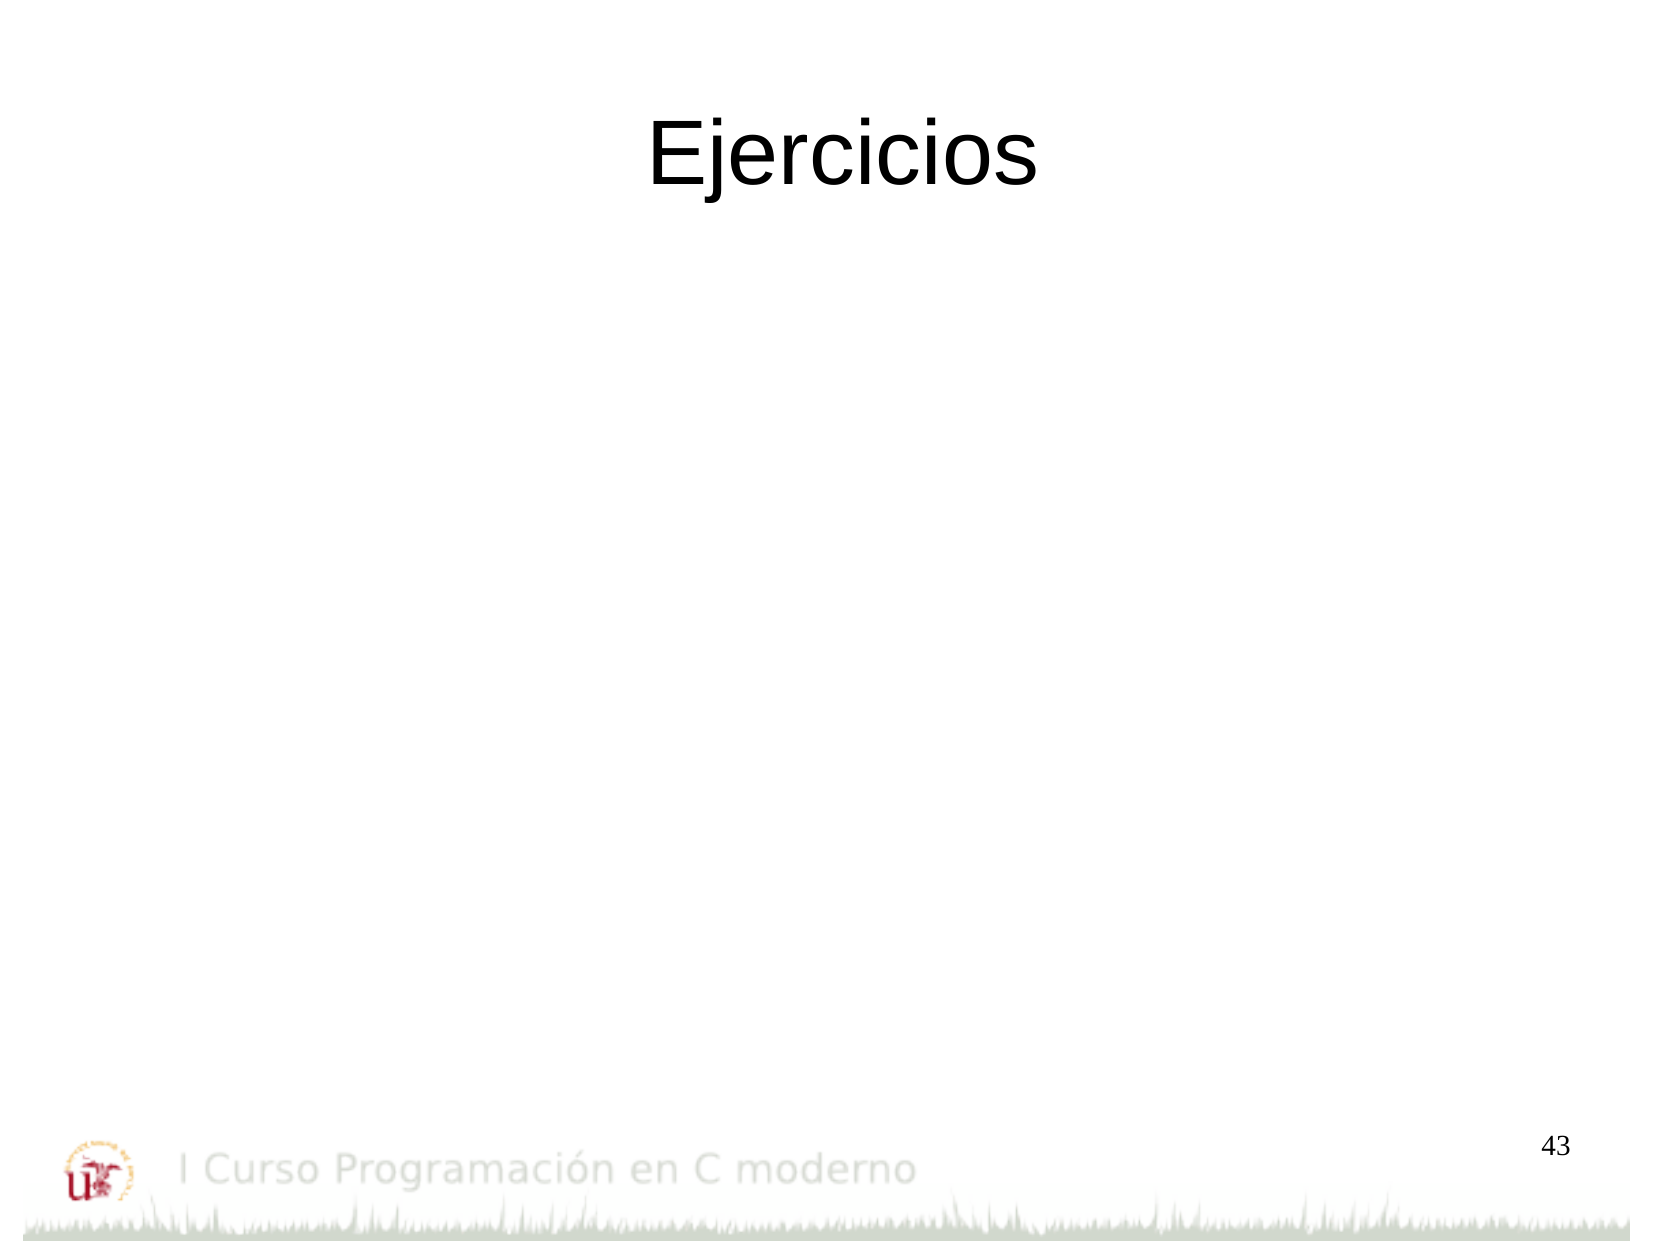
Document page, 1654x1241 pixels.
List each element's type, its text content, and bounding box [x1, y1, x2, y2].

picture [23, 1136, 1630, 1241]
title Ejercicios [82, 49, 1571, 257]
